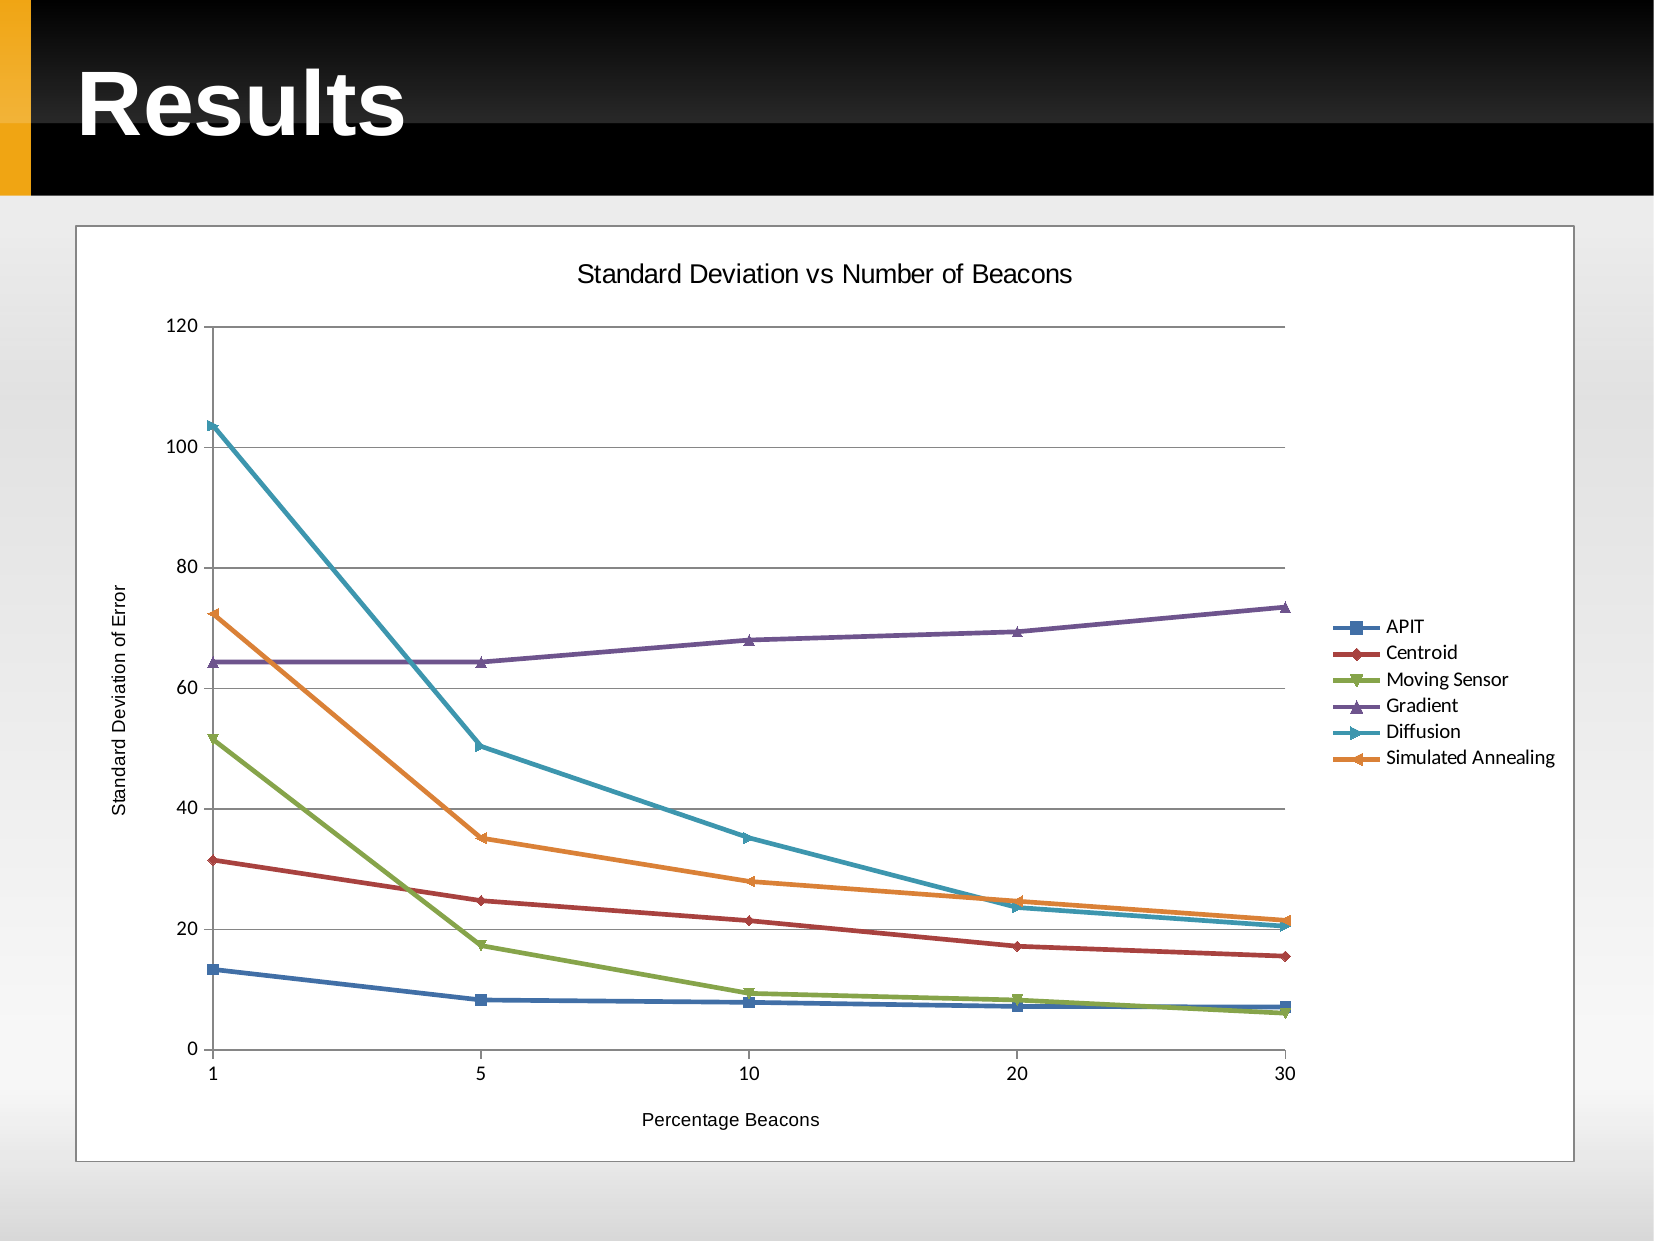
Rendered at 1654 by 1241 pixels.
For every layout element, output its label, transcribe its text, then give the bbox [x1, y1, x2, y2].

title Results [76, 7, 1565, 200]
chart [75, 225, 1576, 1163]
picture [0, 0, 1654, 1241]
